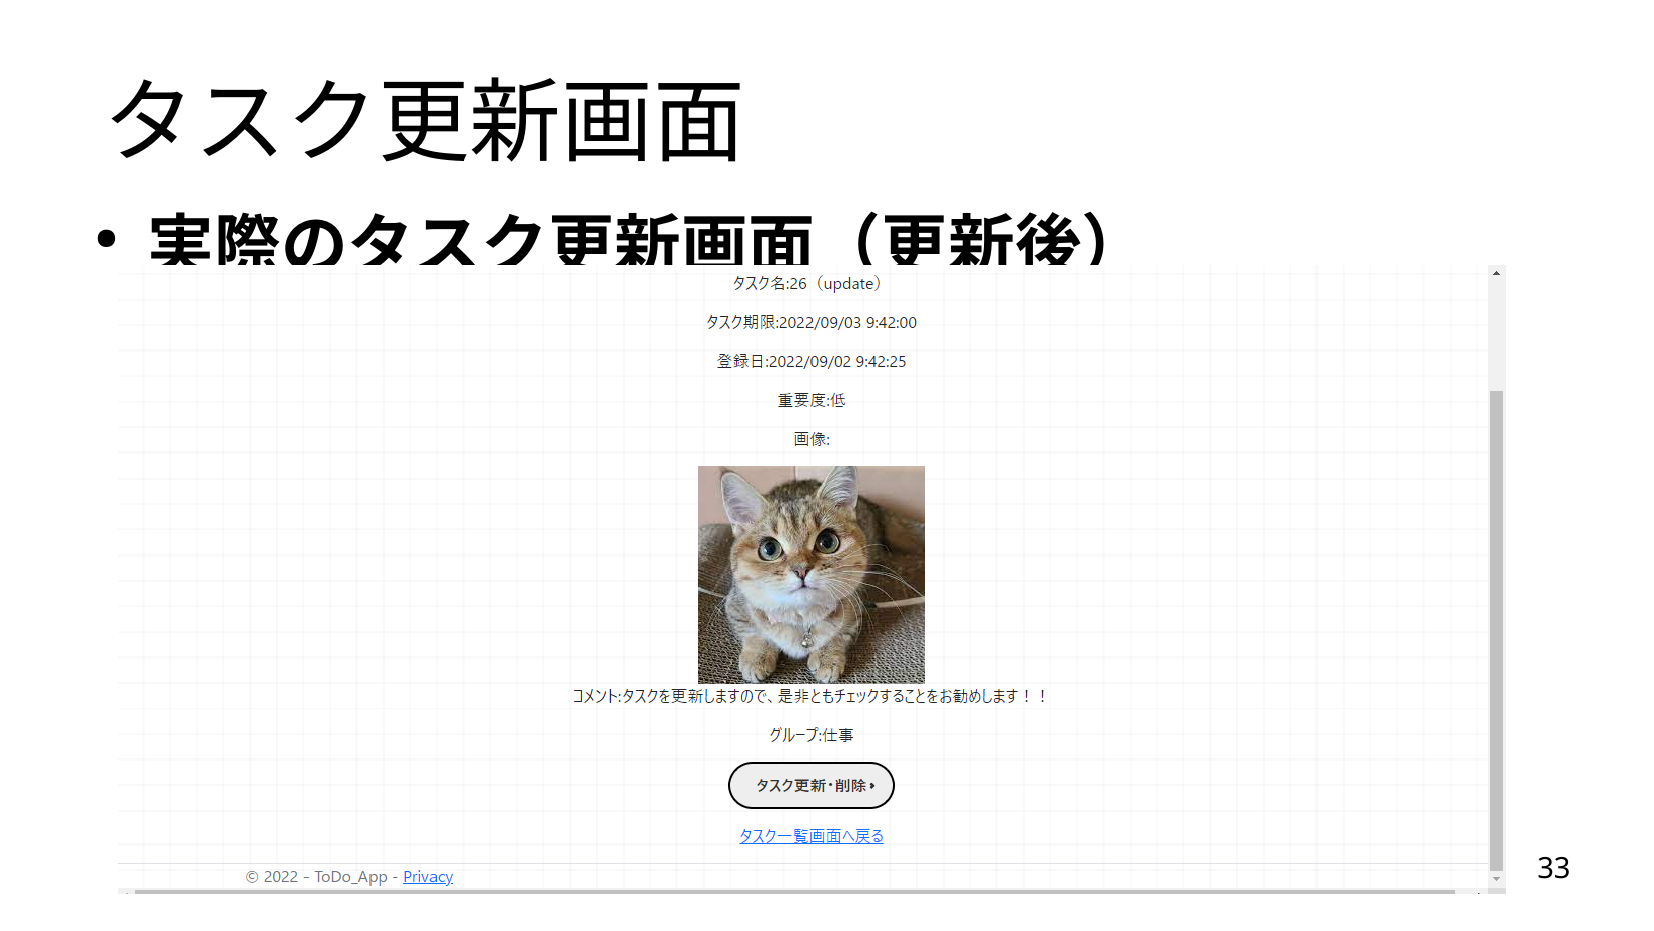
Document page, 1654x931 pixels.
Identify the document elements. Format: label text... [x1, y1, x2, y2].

picture [118, 265, 1506, 895]
title タスク更新画面 [82, 37, 1571, 193]
list 実際のタスク更新画面（更新後） [76, 192, 1565, 732]
